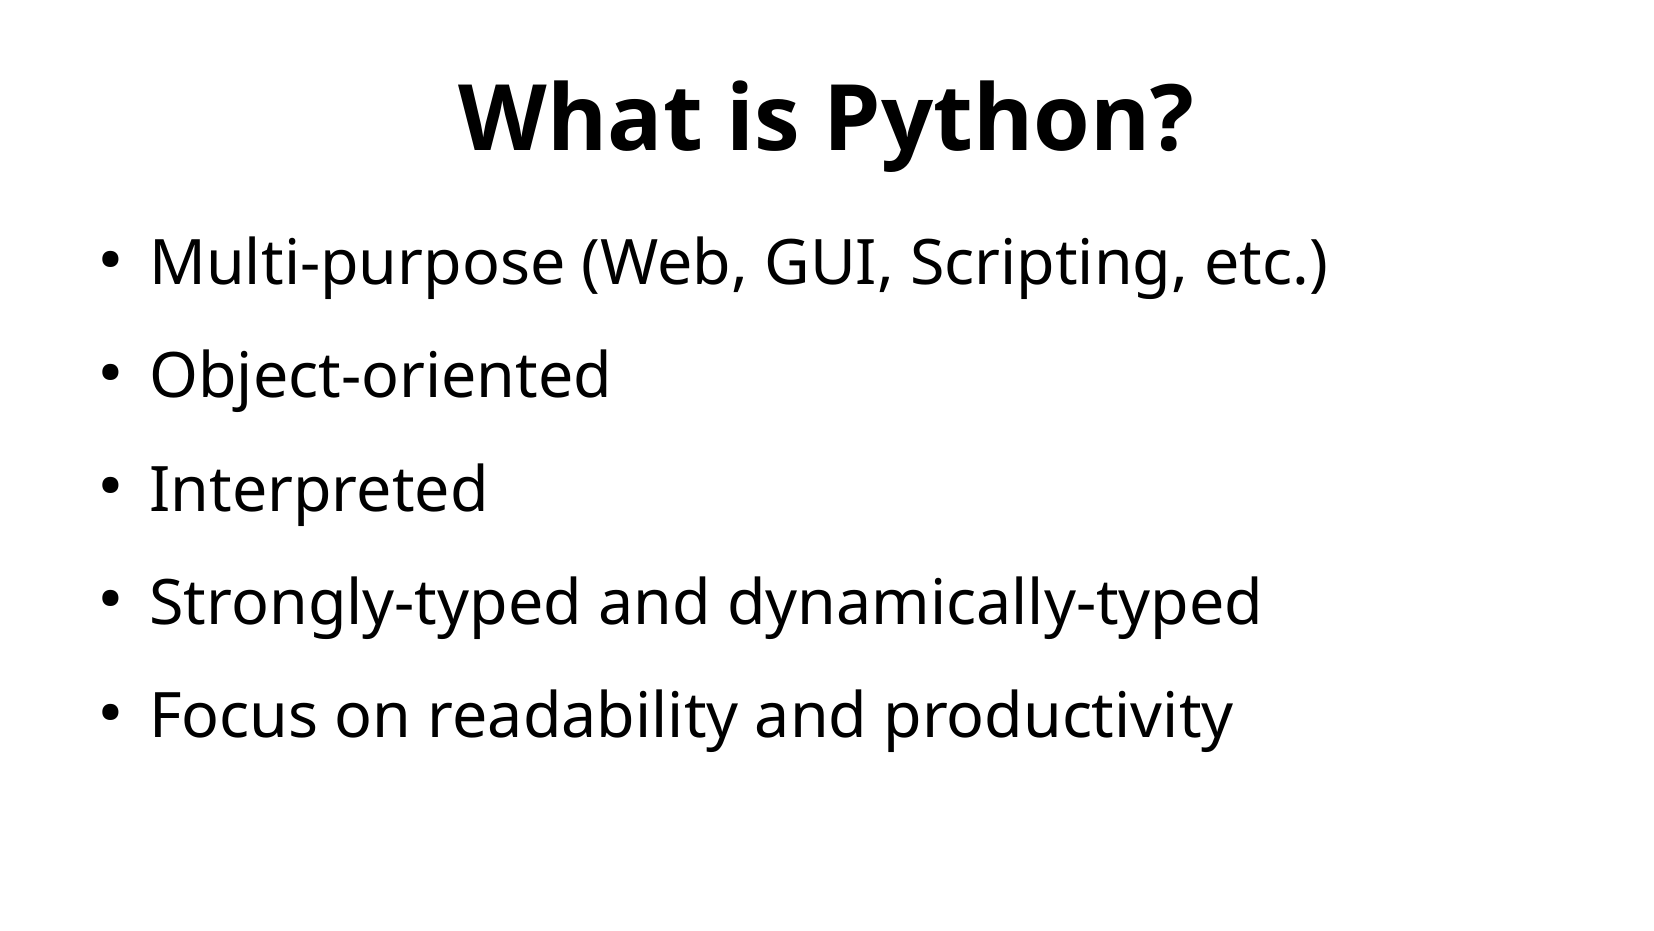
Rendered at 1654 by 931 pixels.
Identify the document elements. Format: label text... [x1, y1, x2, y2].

title What is Python? [82, 37, 1571, 193]
list Multi-purpose (Web, GUI, Scripting, etc.) Object-oriented Interpreted Strongly-typed and dynamically-typed Focus on readability and productivity [82, 217, 1571, 758]
